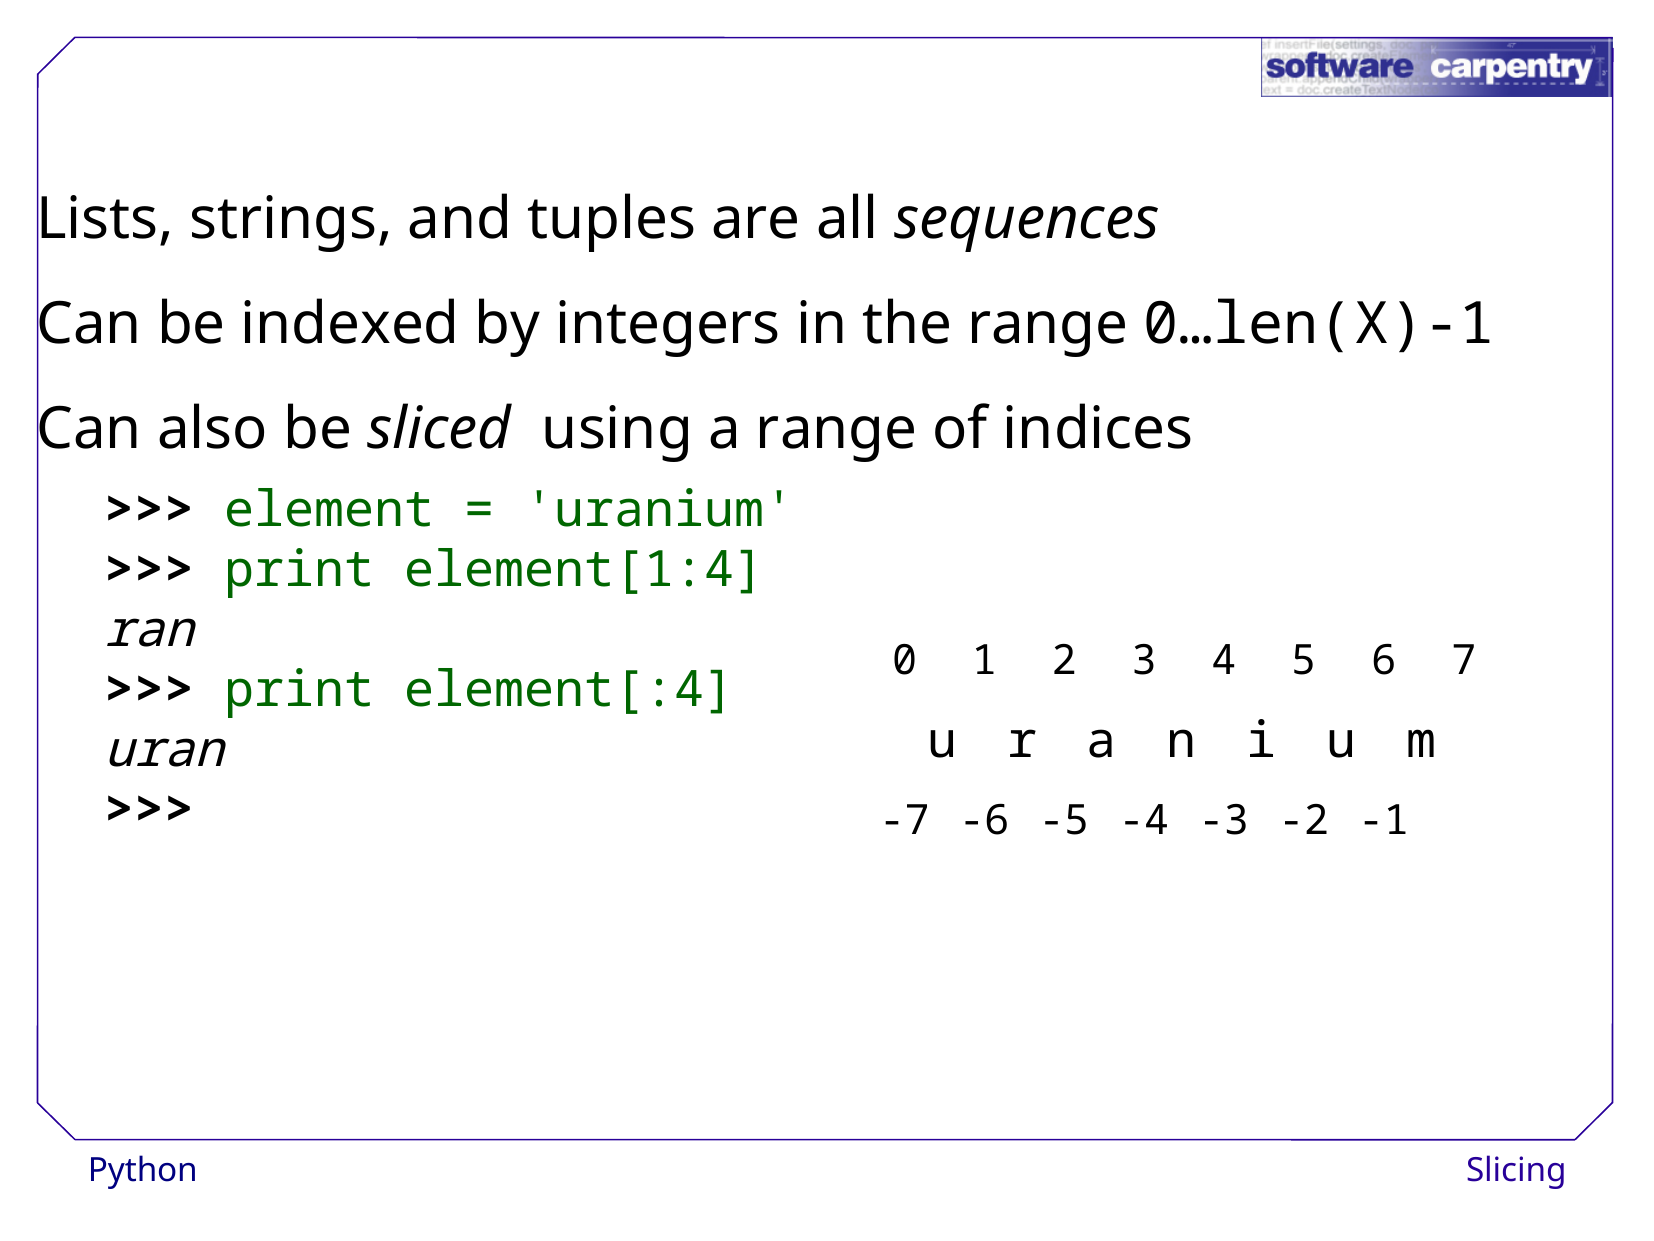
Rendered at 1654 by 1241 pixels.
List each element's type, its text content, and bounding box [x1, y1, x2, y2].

text_box Lists, strings, and tuples are all sequences Can be indexed by integers in the range 0…len(X)-1 Can also be sliced using a range of indices [21, 138, 1654, 469]
table_header -6 [945, 790, 1024, 866]
table_header 3 [1104, 629, 1184, 705]
table_header 1 [945, 629, 1024, 705]
picture [1261, 39, 1613, 97]
table_header -2 [1264, 790, 1344, 866]
table_header 4 [1184, 629, 1264, 705]
table_header 7 [1424, 629, 1504, 705]
table_header u [1302, 705, 1382, 780]
table_header -7 [865, 790, 945, 866]
table_header n [1142, 705, 1222, 780]
table_header u [902, 705, 982, 780]
table_header 6 [1344, 629, 1424, 705]
table_header -3 [1184, 790, 1264, 866]
table_header r [982, 705, 1062, 780]
table_header -4 [1104, 790, 1184, 866]
table_header 5 [1264, 629, 1344, 705]
table_header 2 [1024, 629, 1104, 705]
table_header a [1062, 705, 1142, 780]
text_box >>> element = 'uranium' >>> print element[1:4] ran >>> print element[:4] uran >>> [89, 469, 827, 1103]
table_header -5 [1024, 790, 1104, 866]
table_header 0 [865, 629, 945, 705]
table_header i [1222, 705, 1302, 780]
table_header -1 [1344, 790, 1424, 866]
table_header m [1382, 705, 1461, 780]
